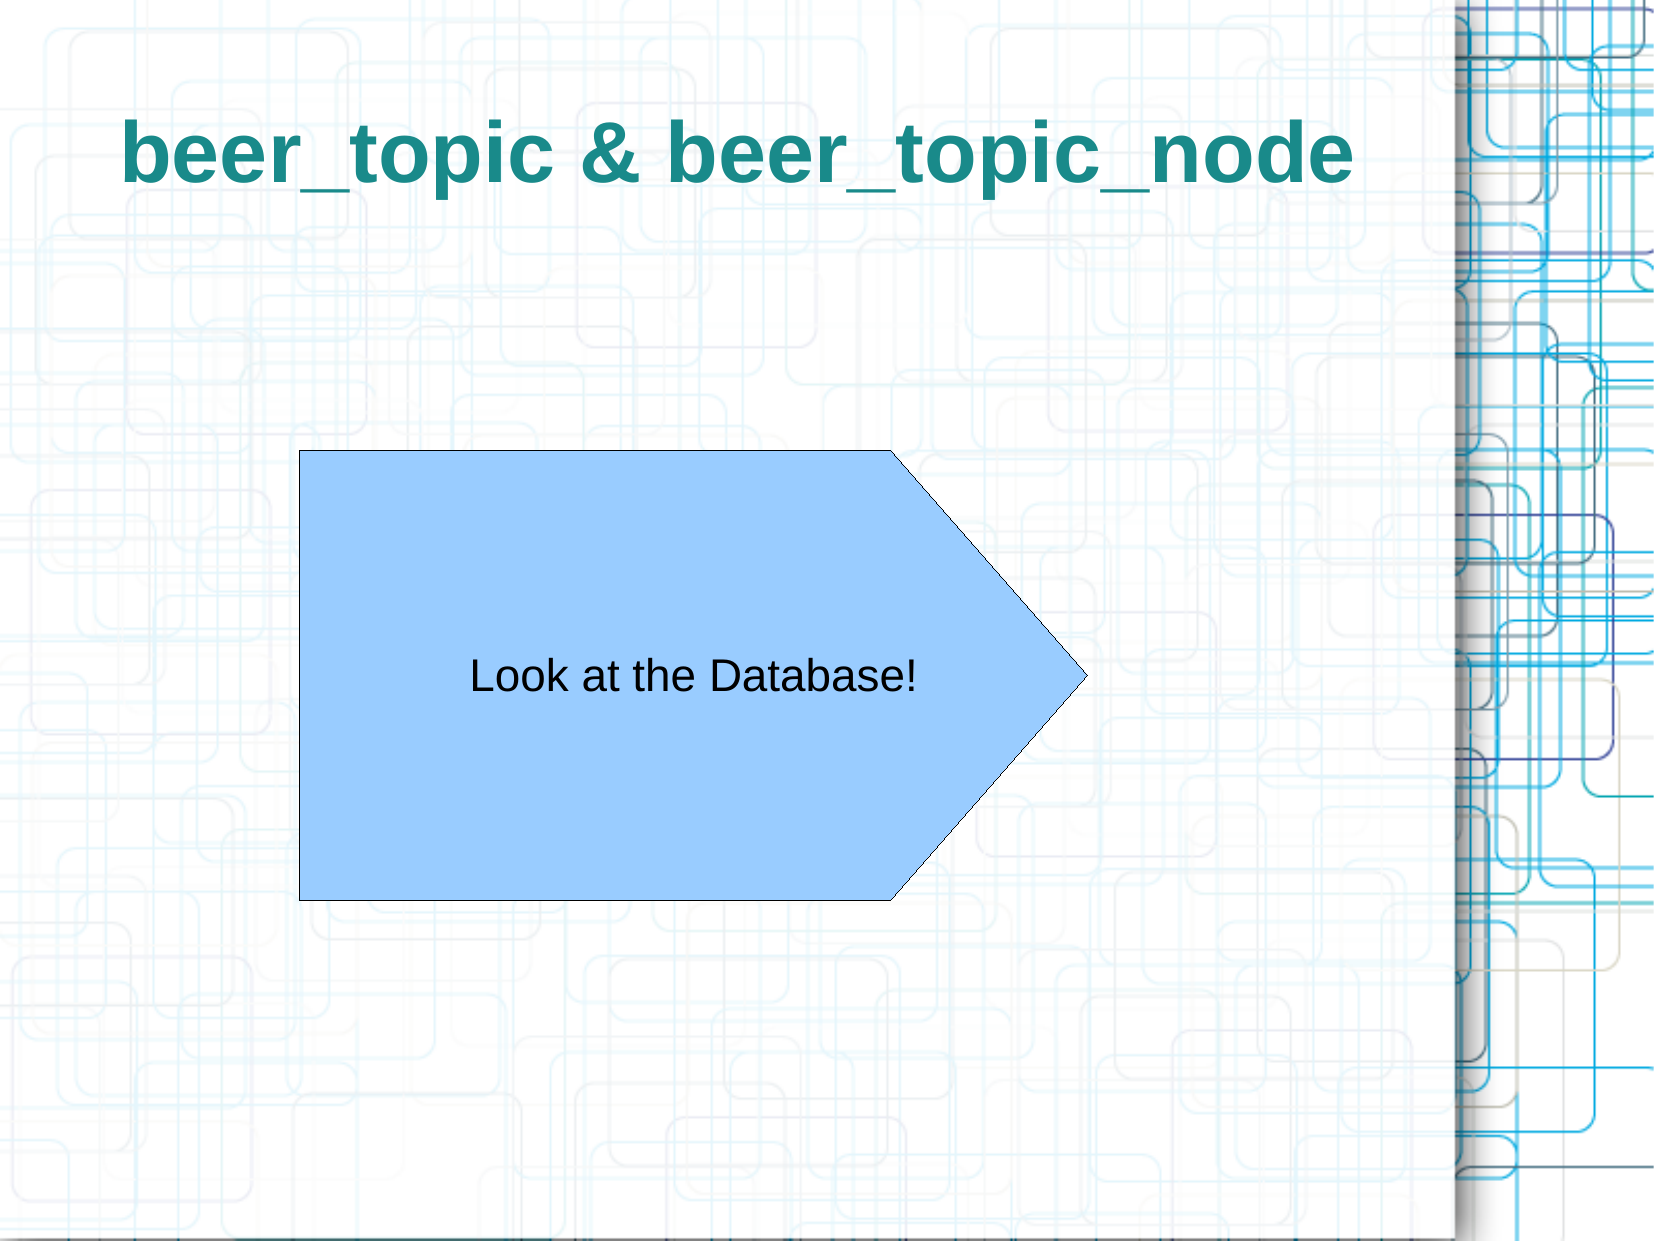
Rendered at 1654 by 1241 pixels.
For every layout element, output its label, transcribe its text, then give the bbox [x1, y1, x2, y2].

text_box Look at the Database! [299, 450, 1088, 901]
title beer_topic & beer_topic_node [59, 49, 1418, 257]
picture [0, 0, 1654, 1241]
